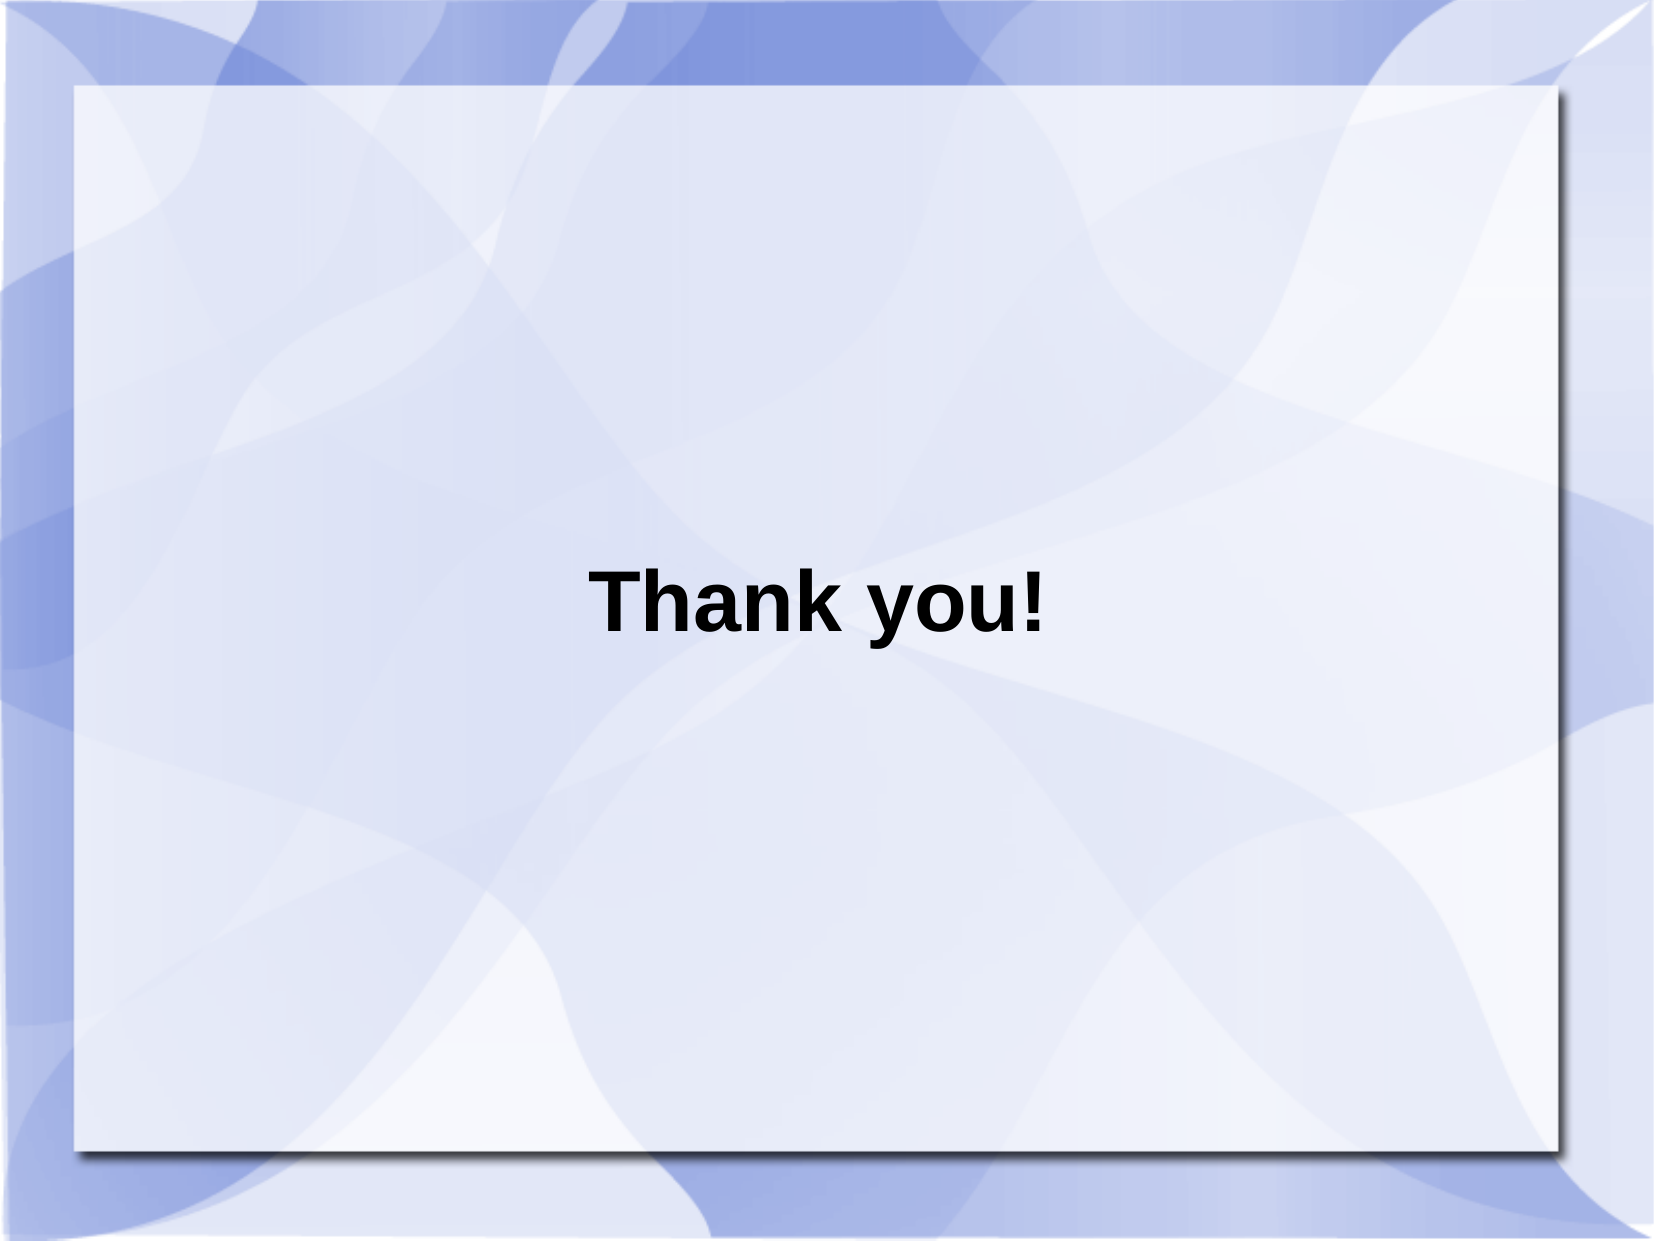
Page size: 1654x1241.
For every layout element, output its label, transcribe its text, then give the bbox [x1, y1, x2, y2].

title Thank you! [92, 497, 1546, 706]
picture [0, 0, 1654, 1241]
